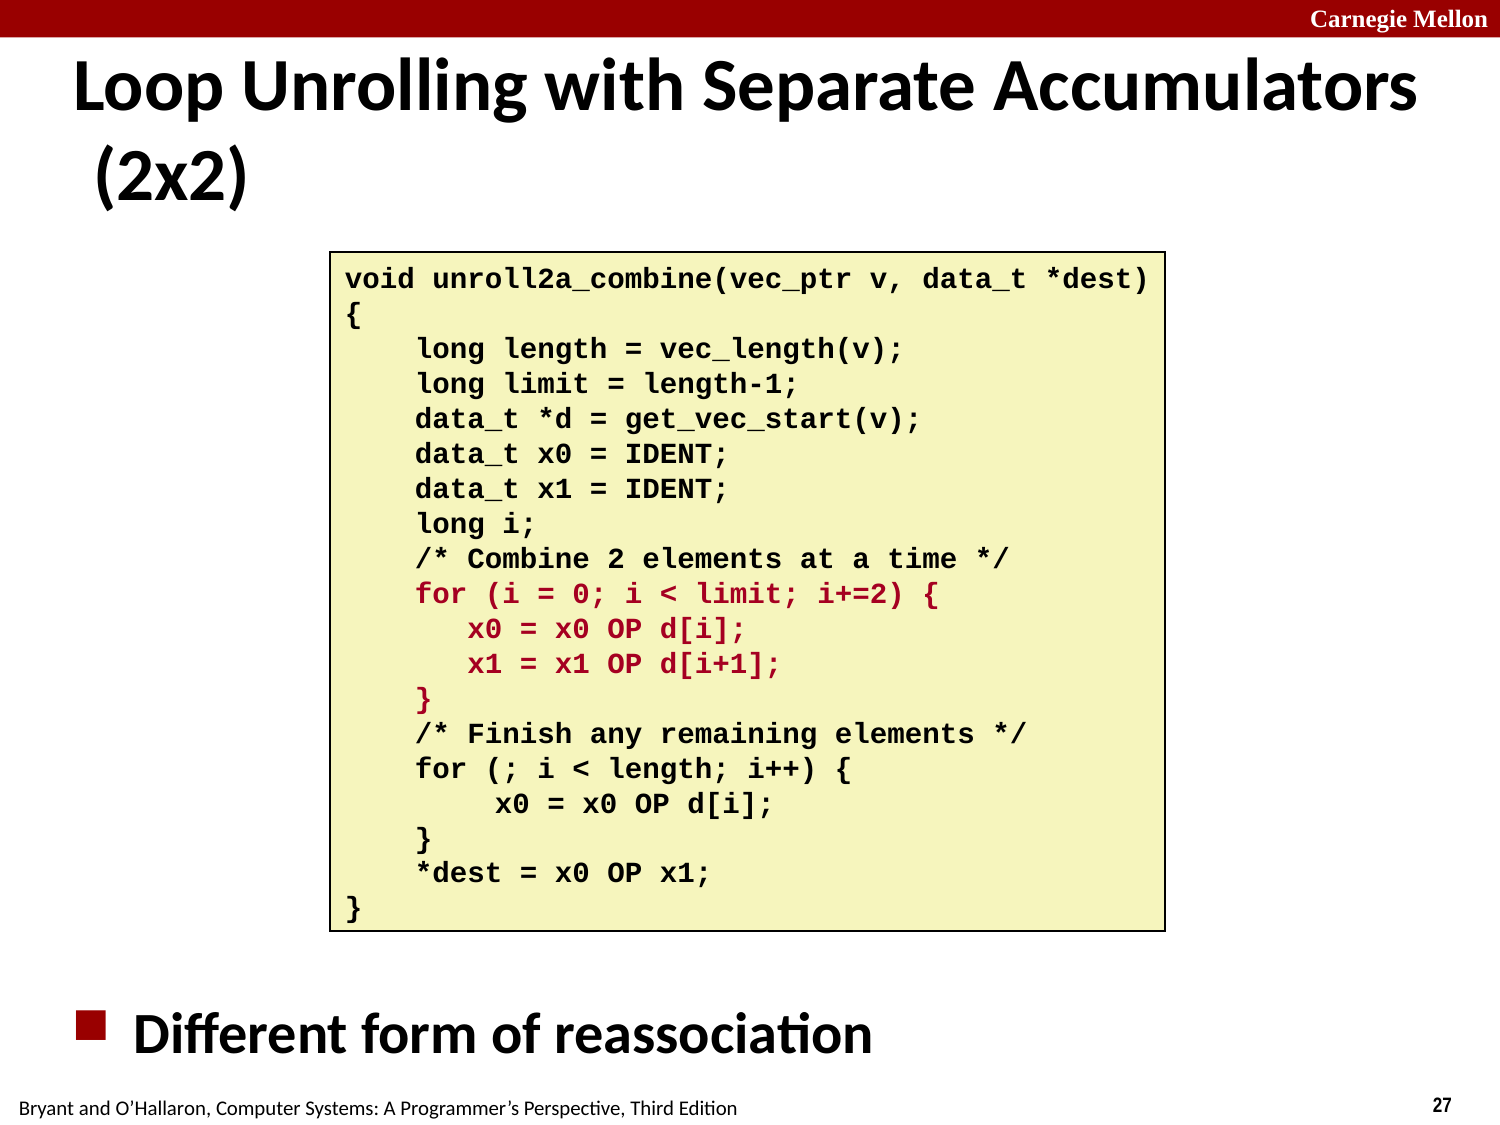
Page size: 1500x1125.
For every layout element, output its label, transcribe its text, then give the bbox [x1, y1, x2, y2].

title Loop Unrolling with Separate Accumulators (2x2) [58, 62, 1463, 188]
list Different form of reassociation [62, 987, 1425, 1083]
text_box void unroll2a_combine(vec_ptr v, data_t *dest) { long length = vec_length(v); long limit = length-1; data_t *d = get_vec_start(v); data_t x0 = IDENT; data_t x1 = IDENT; long i; /* Combine 2 elements at a time */ for (i = 0; i < limit; i+=2) { x0 = x0 OP d[i]; x1 = x1 OP d[i+1]; } /* Finish any remaining elements */ for (; i < length; i++) { x0 = x0 OP d[i]; } *dest = x0 OP x1; } [330, 252, 1165, 932]
